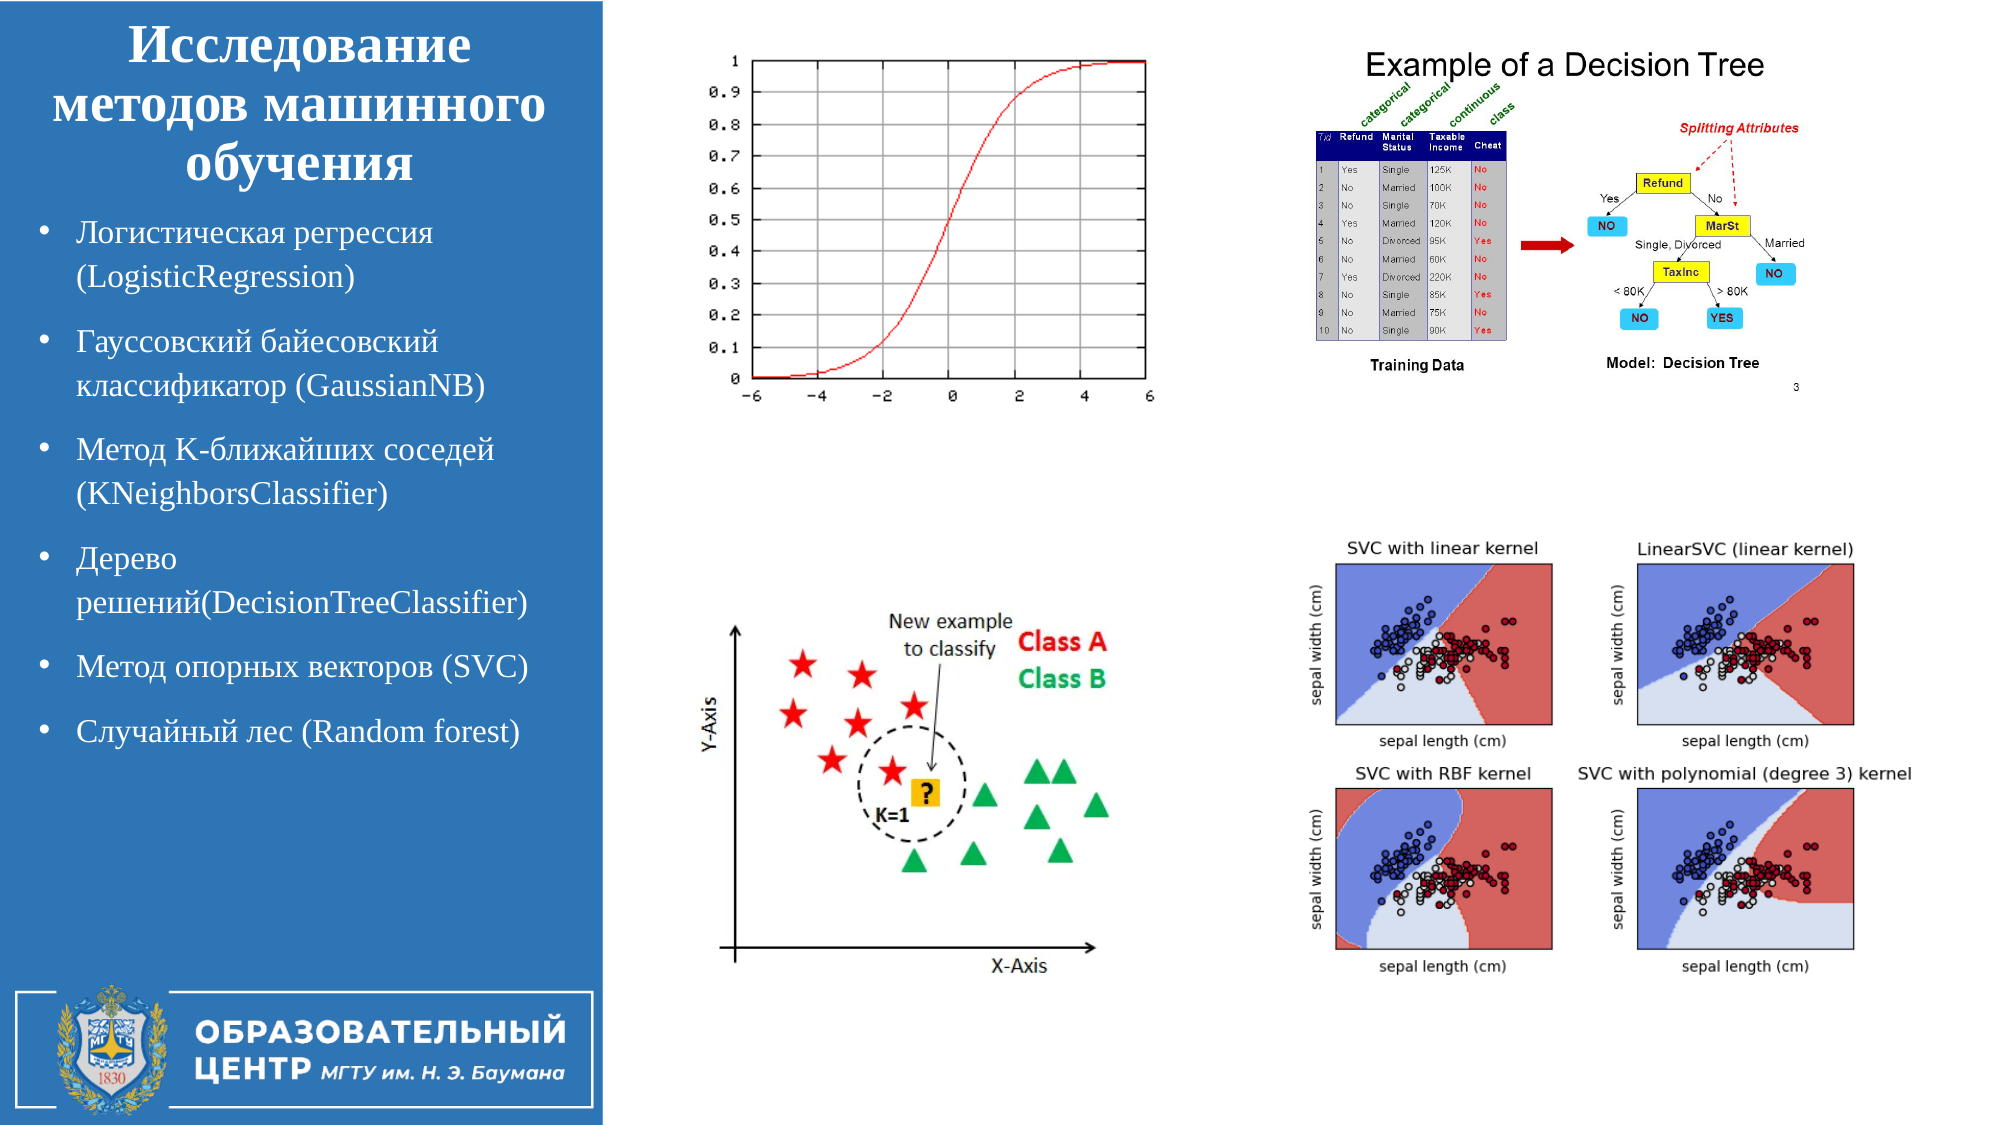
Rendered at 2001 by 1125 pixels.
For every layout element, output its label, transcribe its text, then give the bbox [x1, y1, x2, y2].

text_box Логистическая регрессия (LogisticRegression) Гауссовский байесовский классификатор (GaussianNB) Метод K-ближайших соседей (KNeighborsClassifier) Дерево решений(DecisionTreeClassifier) Метод опорных векторов (SVC) Случайный лес (Random forest) [23, 99, 600, 798]
picture [679, 40, 1176, 414]
text_box Исследование методов машинного обучения [23, 8, 577, 99]
picture [667, 590, 1152, 1004]
text_box [0, 1, 603, 1125]
picture [1299, 14, 1831, 414]
picture [1252, 503, 1920, 1004]
picture [15, 983, 594, 1117]
